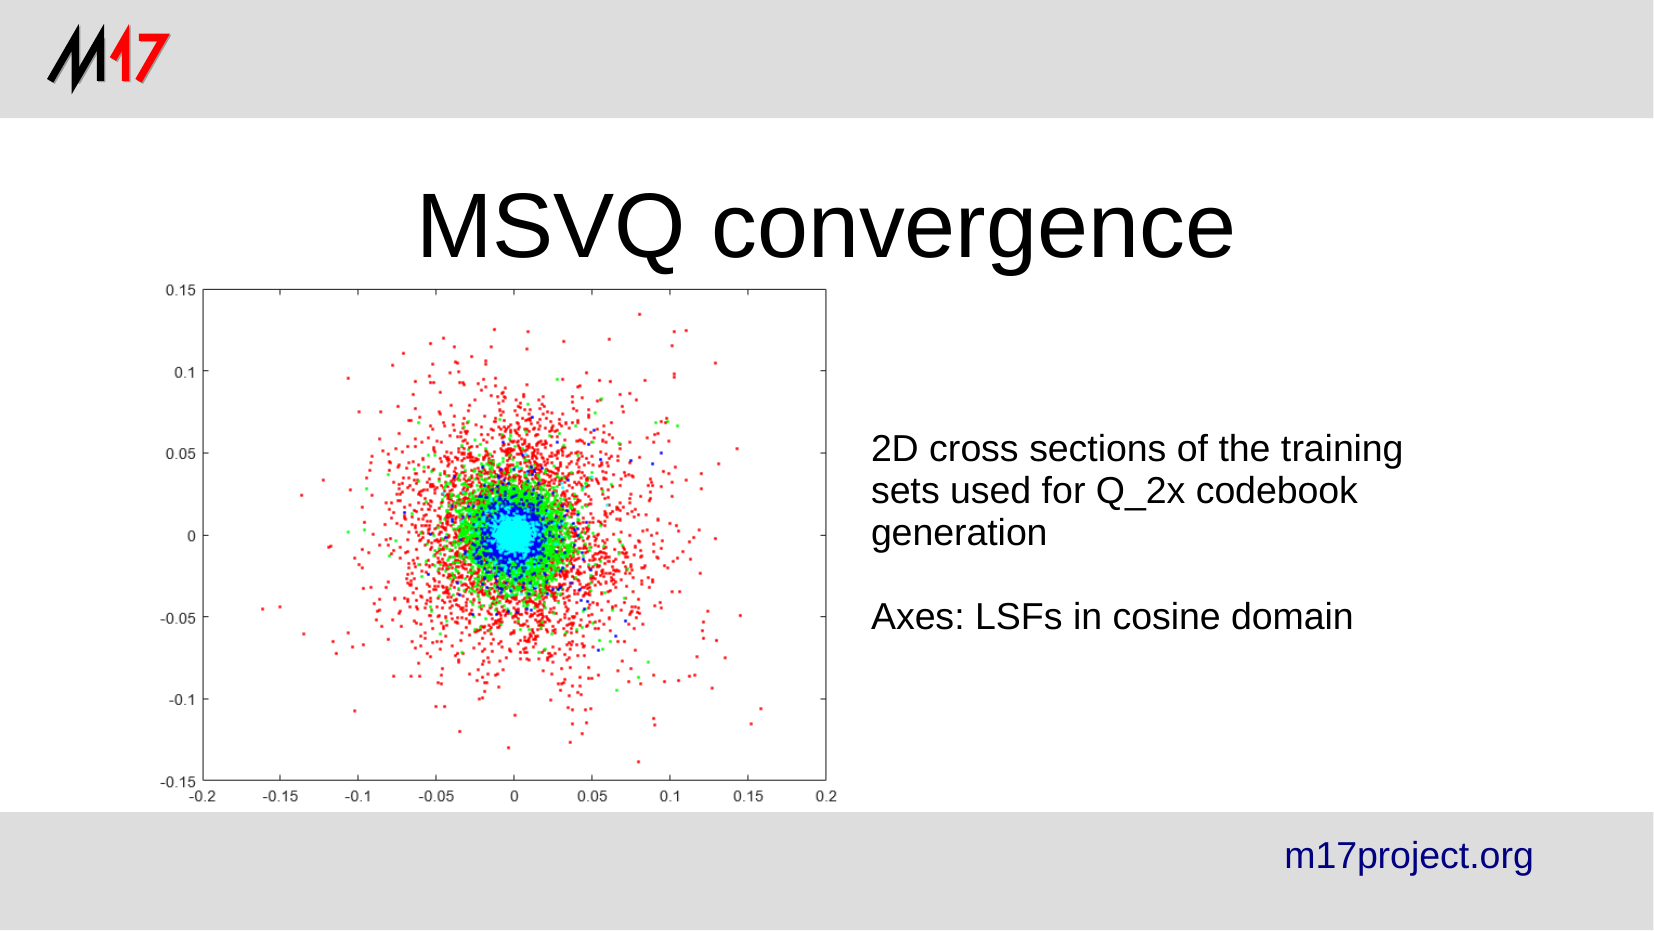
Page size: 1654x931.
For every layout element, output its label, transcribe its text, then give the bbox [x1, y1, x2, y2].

picture [39, 16, 178, 102]
text_box [0, 812, 1654, 931]
title MSVQ convergence [82, 147, 1571, 303]
picture [156, 277, 846, 810]
text_box 2D cross sections of the training sets used for Q_2x codebook generation Axes: LSFs in cosine domain [856, 420, 1477, 646]
subtitle [82, 316, 1571, 812]
text_box m17project.org [1269, 826, 1654, 897]
text_box [0, 0, 1654, 119]
